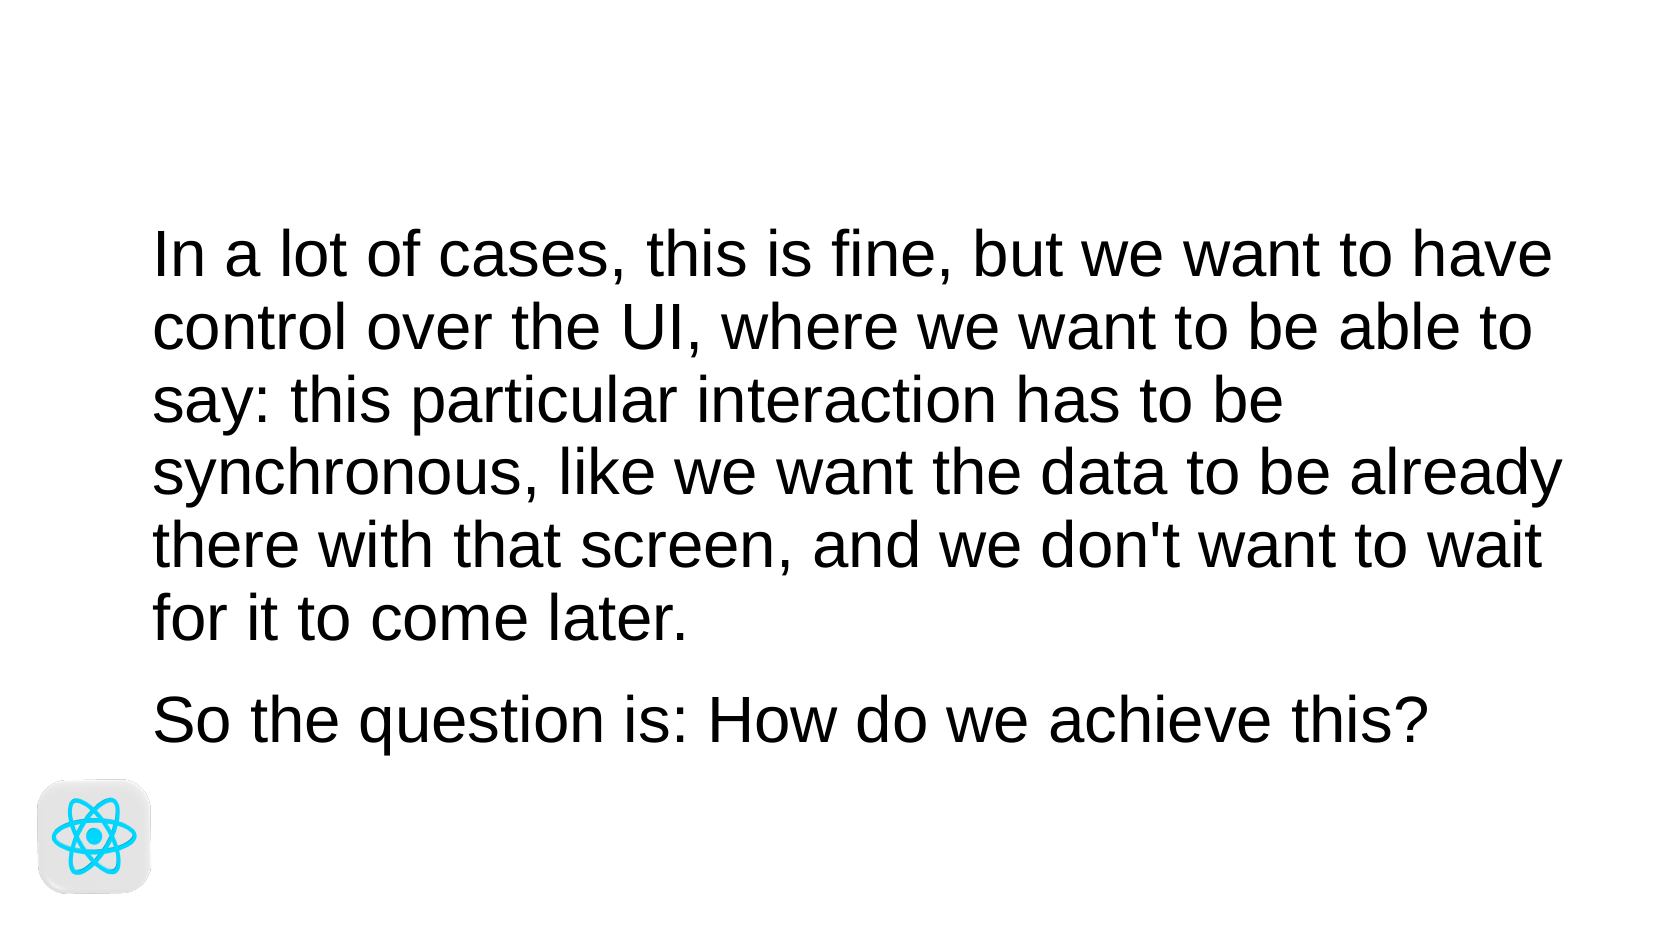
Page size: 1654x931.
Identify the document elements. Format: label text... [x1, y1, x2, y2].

picture [0, 742, 188, 931]
list In a lot of cases, this is fine, but we want to have control over the UI, where we want to be able to say: this particular interaction has to be synchronous, like we want the data to be already there with that screen, and we don't want to wait for it to come later. So the question is: How do we achieve this? [82, 217, 1571, 758]
